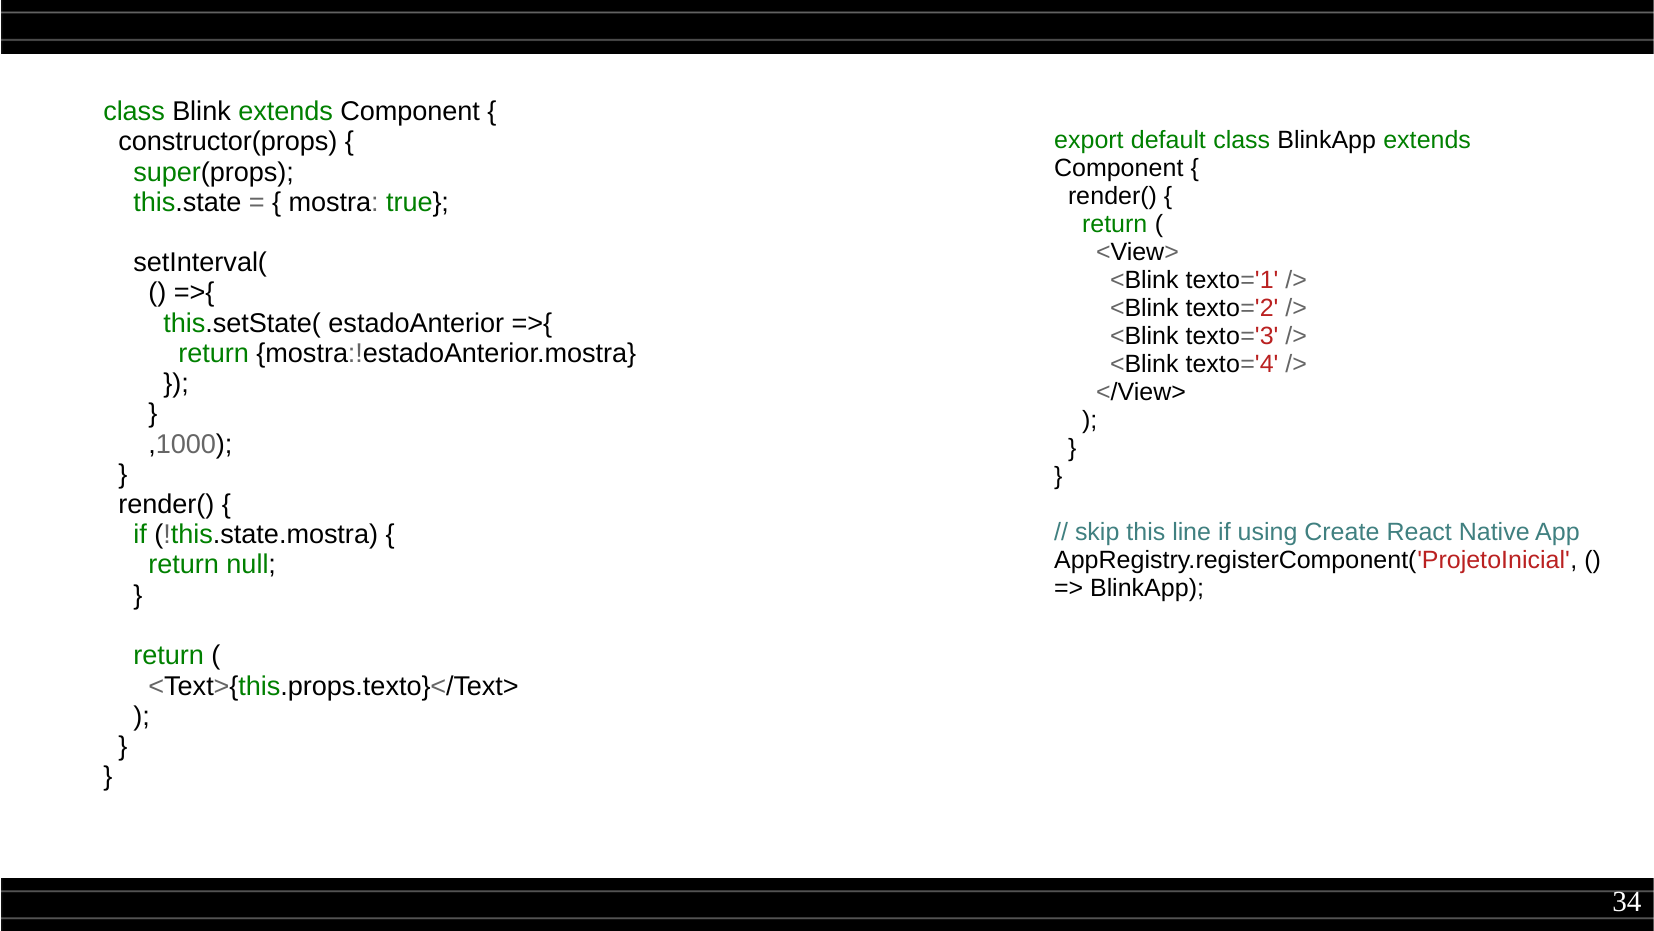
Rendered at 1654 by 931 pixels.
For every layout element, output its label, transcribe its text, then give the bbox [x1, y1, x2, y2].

picture [1, 878, 1654, 931]
text_box export default class BlinkApp extends Component { render() { return ( <View> <Blink texto='1' /> <Blink texto='2' /> <Blink texto='3' /> <Blink texto='4' /> </View> ); } } // skip this line if using Create React Native App AppRegistry.registerComponent('ProjetoInicial', () => BlinkApp); [1039, 118, 1619, 721]
picture [1, 0, 1654, 54]
text_box class Blink extends Component { constructor(props) { super(props); this.state = { mostra: true}; setInterval( () =>{ this.setState( estadoAnterior =>{ return {mostra:!estadoAnterior.mostra} }); } ,1000); } render() { if (!this.state.mostra) { return null; } return ( <Text>{this.props.texto}</Text> ); } } [88, 88, 686, 799]
